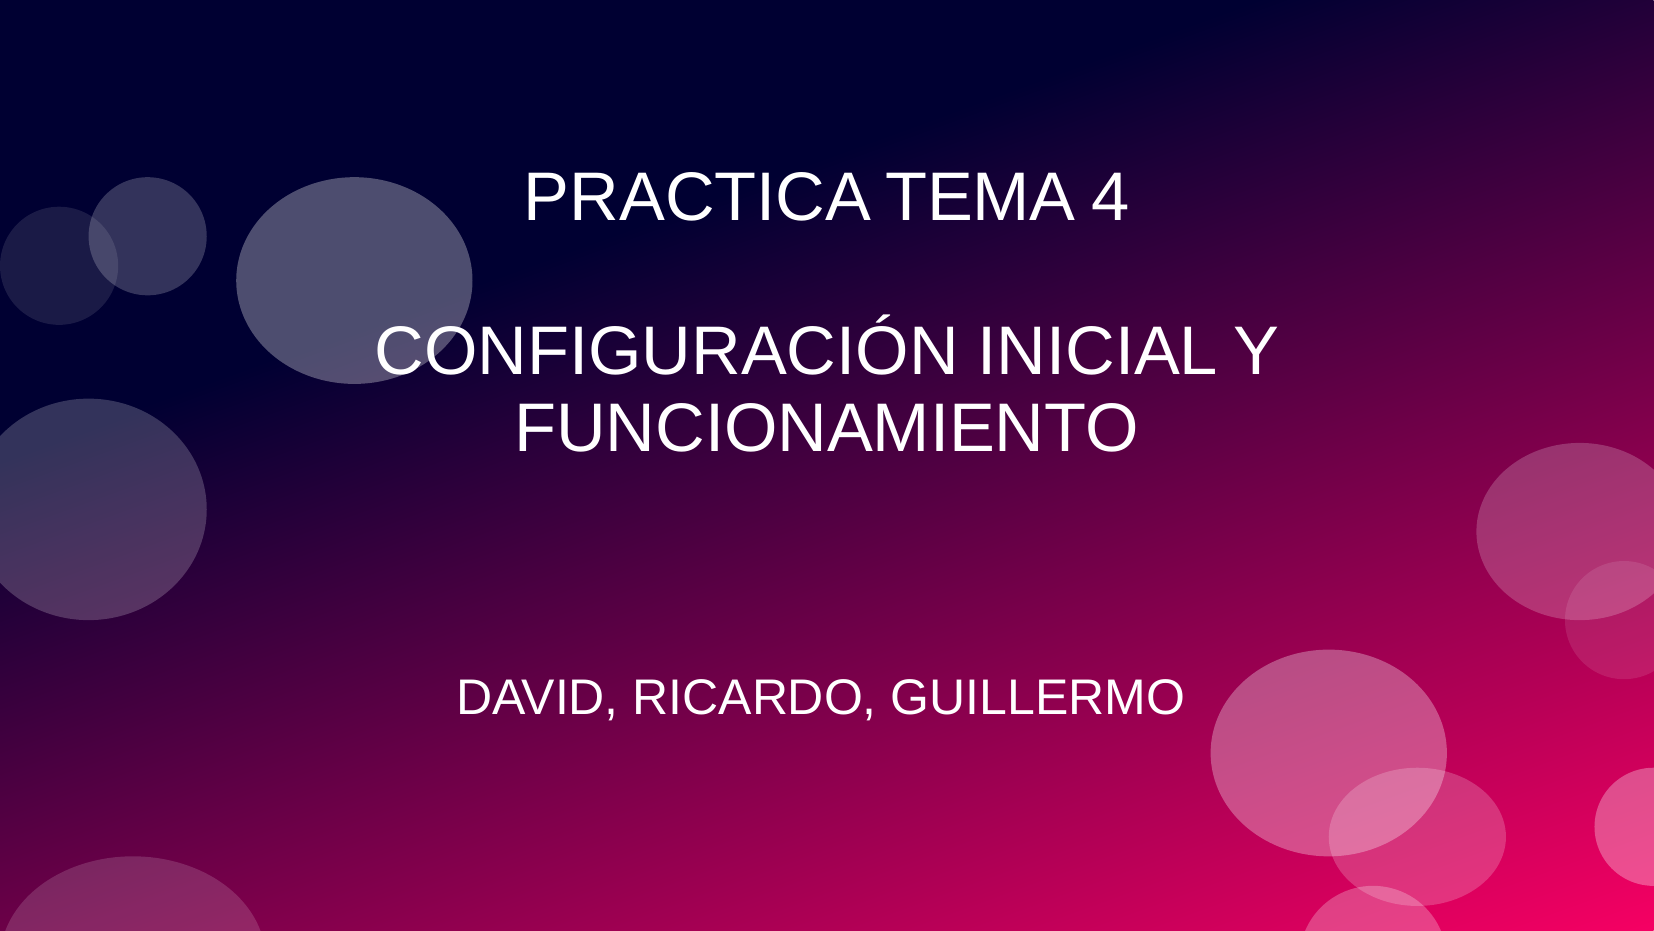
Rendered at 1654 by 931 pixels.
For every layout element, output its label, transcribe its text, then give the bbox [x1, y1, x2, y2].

subtitle DAVID, RICARDO, GUILLERMO [76, 531, 1565, 864]
title PRACTICA TEMA 4 CONFIGURACIÓN INICIAL Y FUNCIONAMIENTO [82, 158, 1571, 466]
